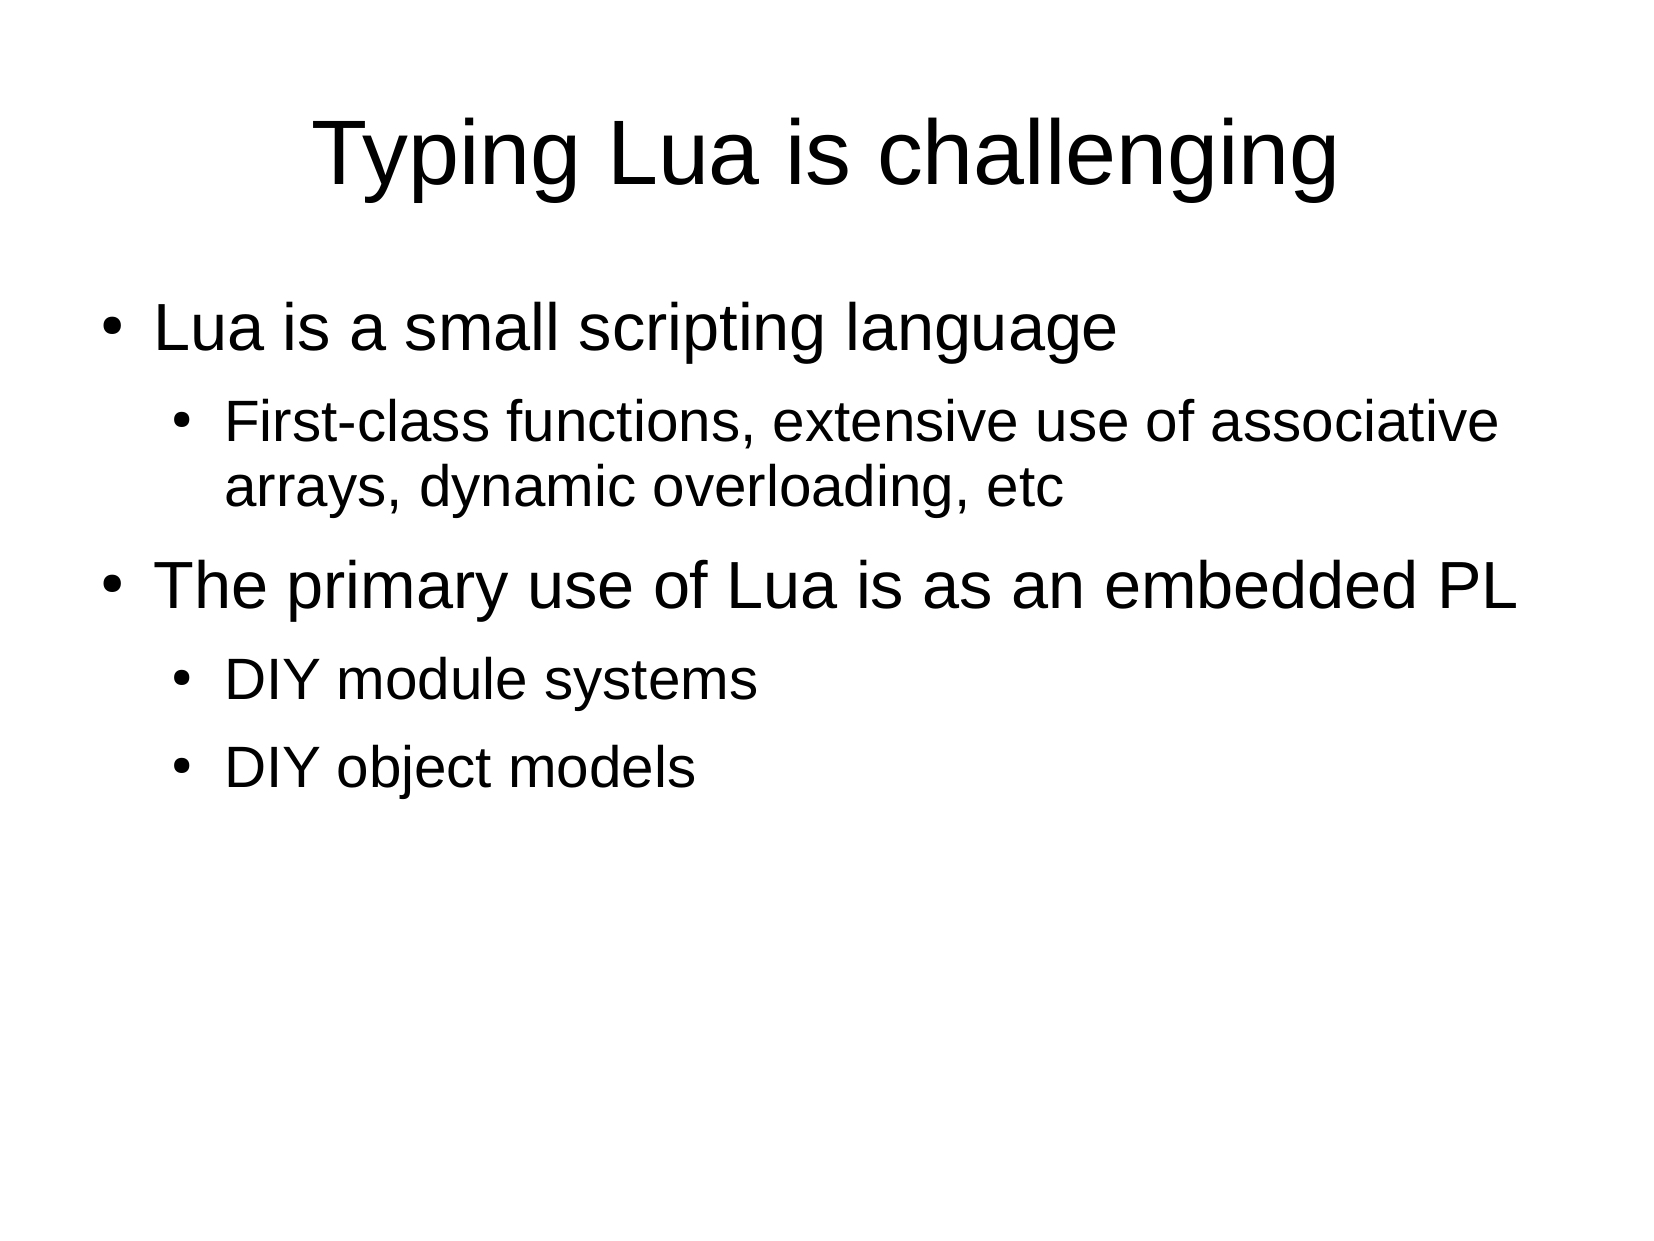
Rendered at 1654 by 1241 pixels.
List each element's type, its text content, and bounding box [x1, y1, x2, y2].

list Lua is a small scripting language First-class functions, extensive use of associative arrays, dynamic overloading, etc The primary use of Lua is as an embedded PL DIY module systems DIY object models [82, 290, 1571, 1109]
title Typing Lua is challenging [82, 49, 1571, 257]
